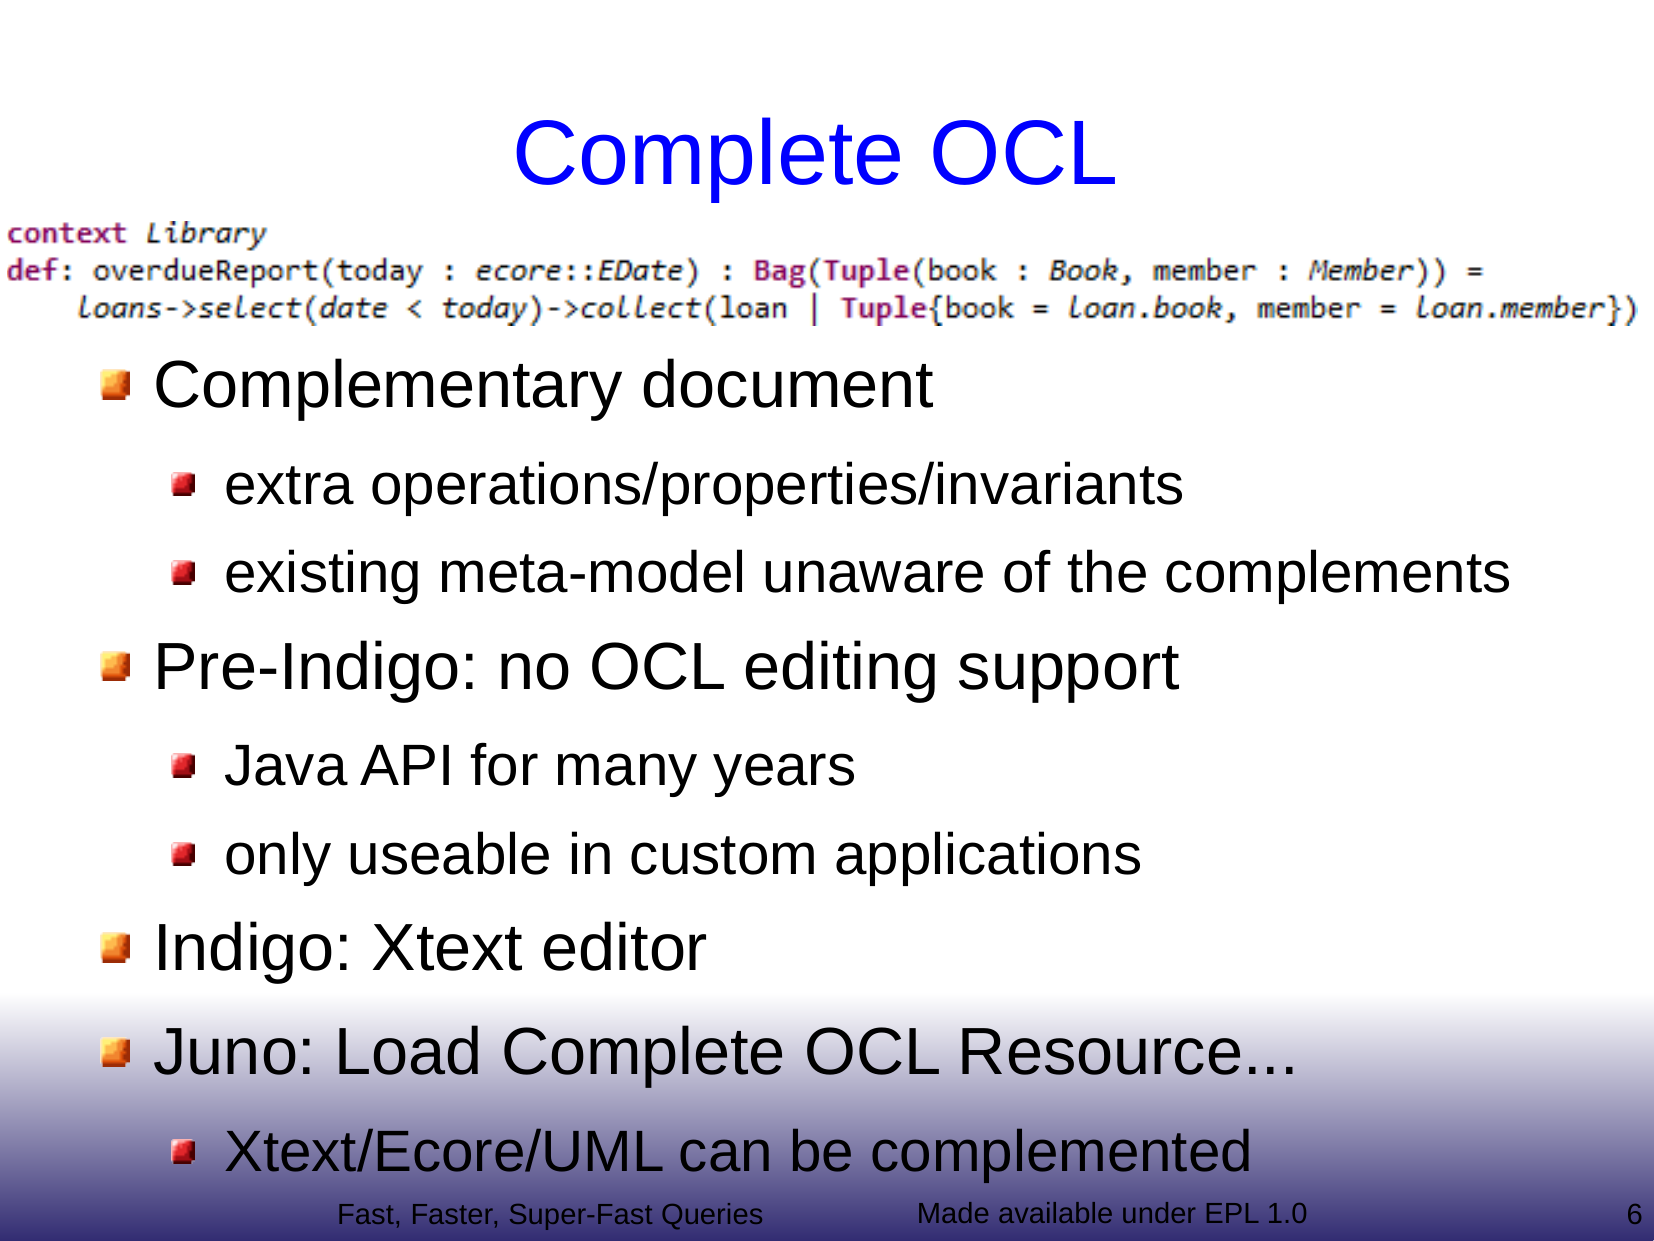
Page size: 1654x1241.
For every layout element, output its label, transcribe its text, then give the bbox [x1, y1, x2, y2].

title Complete OCL [82, 49, 1571, 221]
picture [7, 221, 1638, 326]
list Complementary document extra operations/properties/invariants existing meta-model unaware of the complements Pre-Indigo: no OCL editing support Java API for many years only useable in custom applications Indigo: Xtext editor Juno: Load Complete OCL Resource... Xtext/Ecore/UML can be complemented [82, 347, 1571, 1193]
